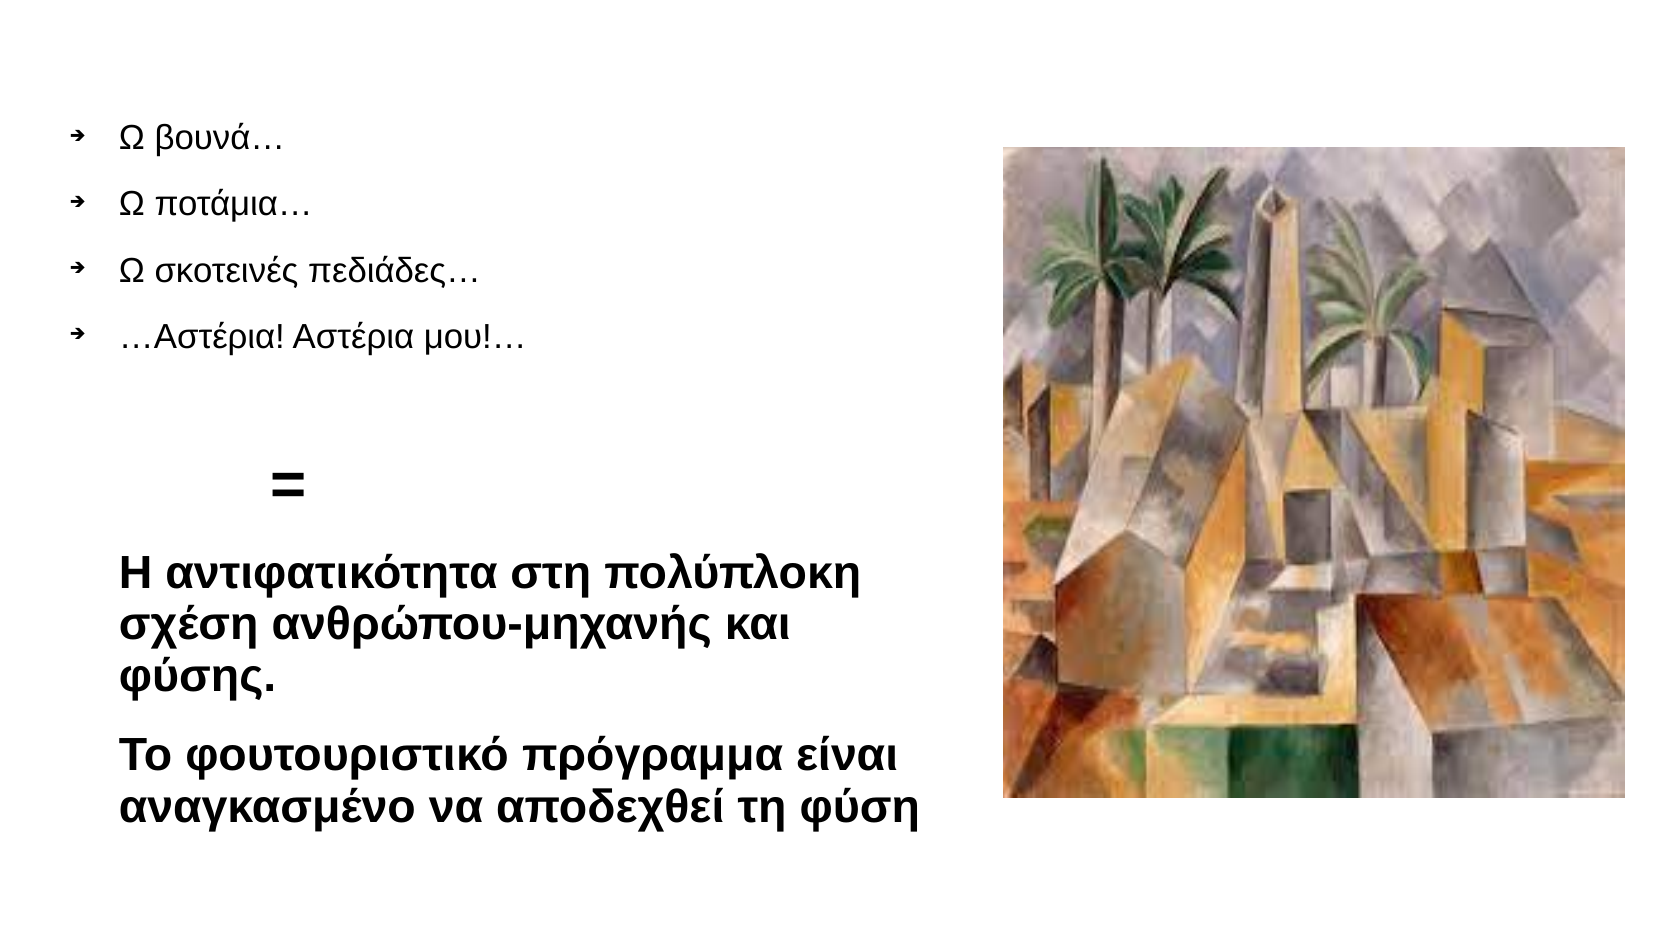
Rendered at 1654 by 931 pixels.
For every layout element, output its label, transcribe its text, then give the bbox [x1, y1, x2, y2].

list Ω βουνά… Ω ποτάμια… Ω σκοτεινές πεδιάδες… …Αστέρια! Αστέρια μου!… = Η αντιφατικότητα στη πολύπλοκη σχέση ανθρώπου-μηχανής και φύσης. Το φουτουριστικό πρόγραμμα είναι αναγκασμένο να αποδεχθεί τη φύση [53, 118, 945, 846]
picture [1003, 147, 1625, 798]
